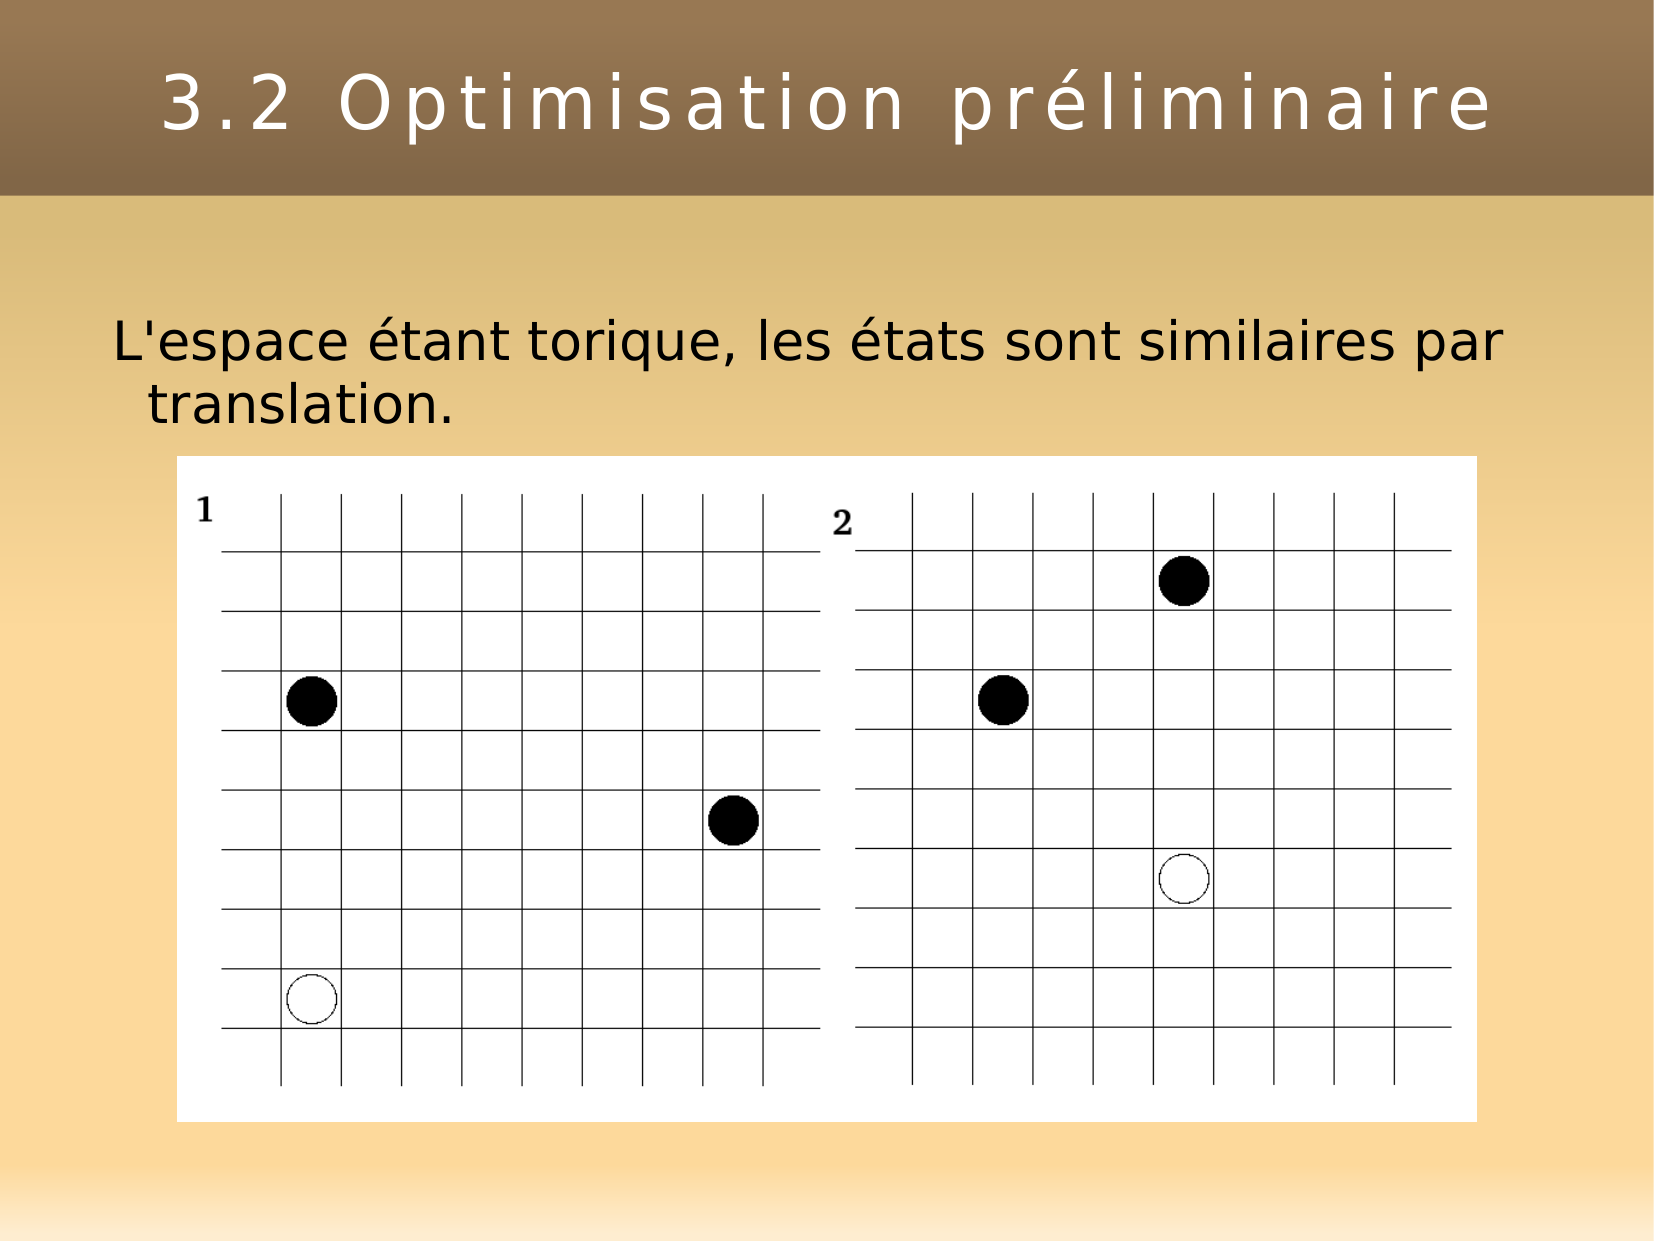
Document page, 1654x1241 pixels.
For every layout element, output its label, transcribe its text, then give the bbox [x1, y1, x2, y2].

subtitle L'espace étant torique, les états sont similaires par translation. [76, 274, 1565, 473]
picture [0, 0, 1654, 1241]
title 3.2 Optimisation préliminaire [59, 29, 1595, 178]
